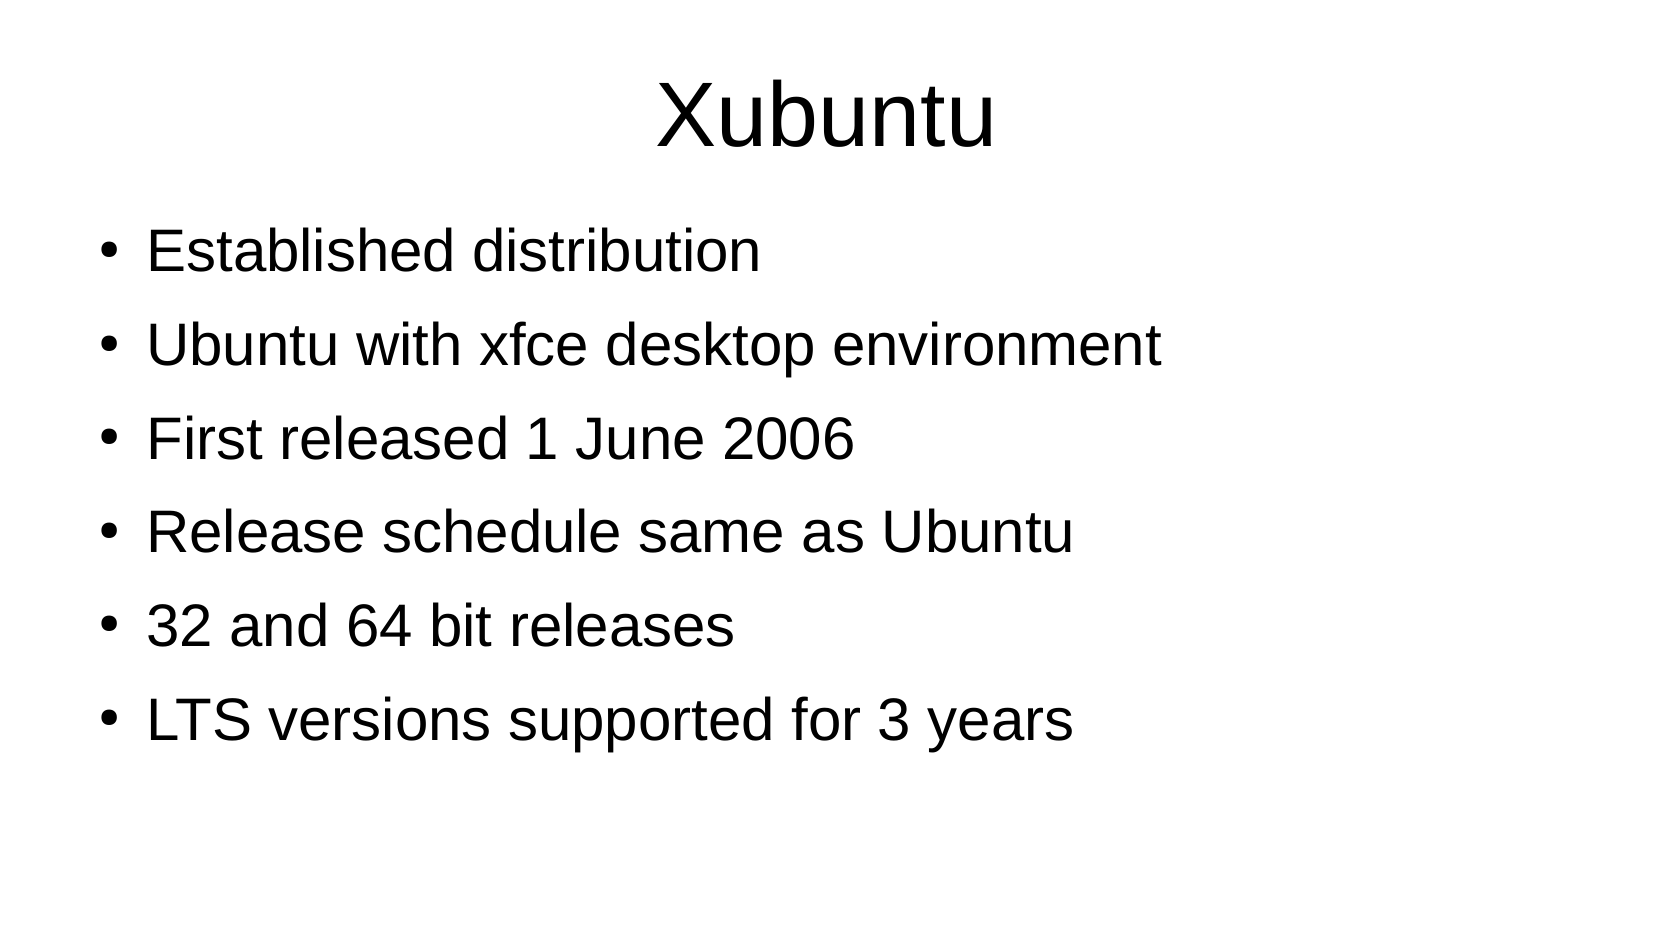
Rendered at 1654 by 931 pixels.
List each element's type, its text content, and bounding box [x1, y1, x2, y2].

list Established distribution Ubuntu with xfce desktop environment First released 1 June 2006 Release schedule same as Ubuntu 32 and 64 bit releases LTS versions supported for 3 years [82, 217, 1571, 758]
title Xubuntu [82, 37, 1571, 193]
